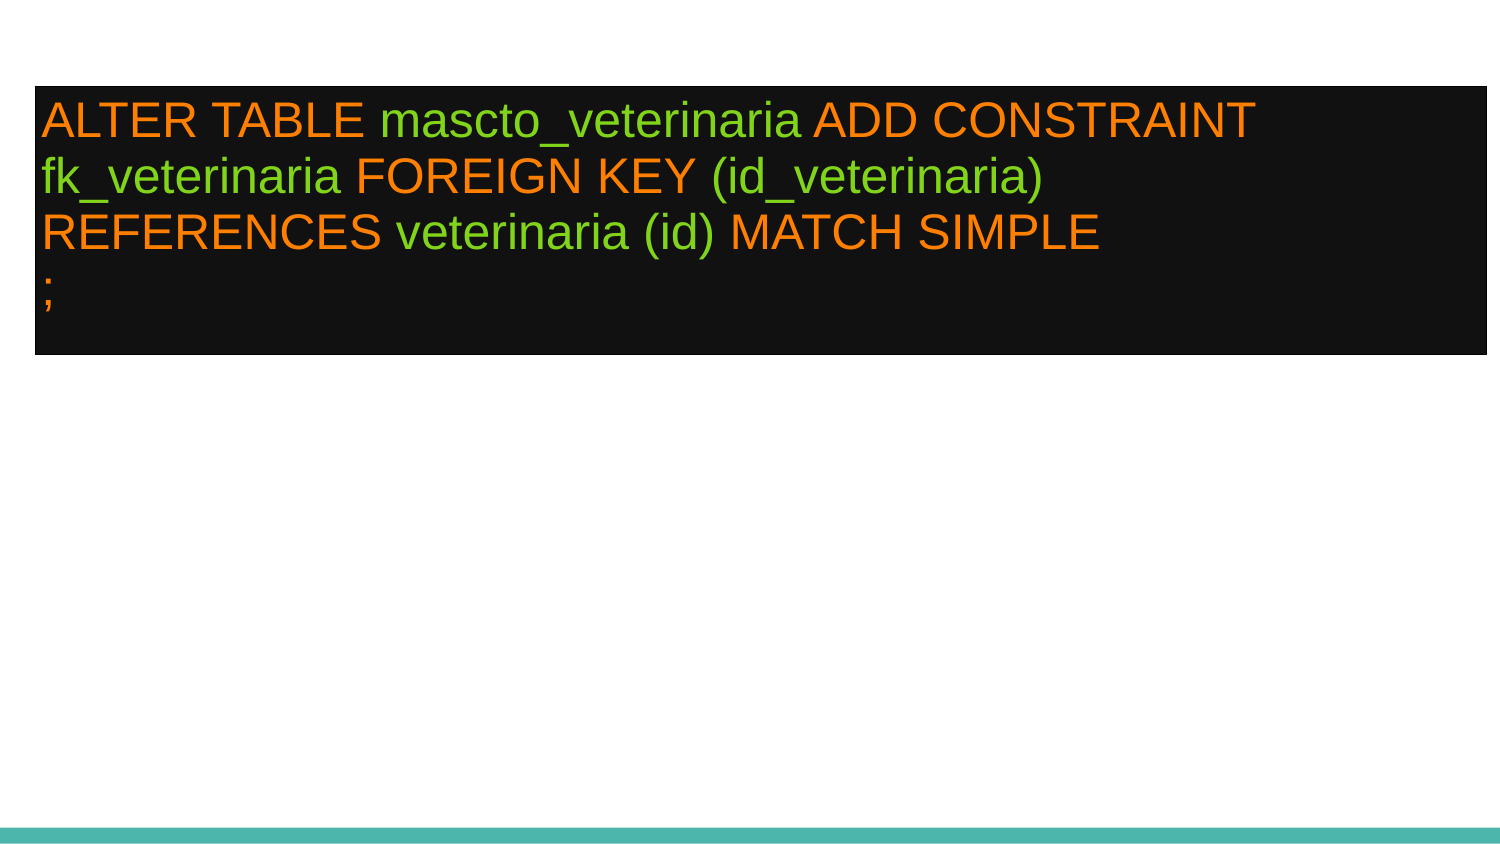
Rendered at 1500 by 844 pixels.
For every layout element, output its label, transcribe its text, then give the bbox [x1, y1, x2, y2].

table_header ALTER TABLE mascto_veterinaria ADD CONSTRAINT fk_veterinaria FOREIGN KEY (id_veterinaria) REFERENCES veterinaria (id) MATCH SIMPLE ; [36, 87, 1486, 354]
